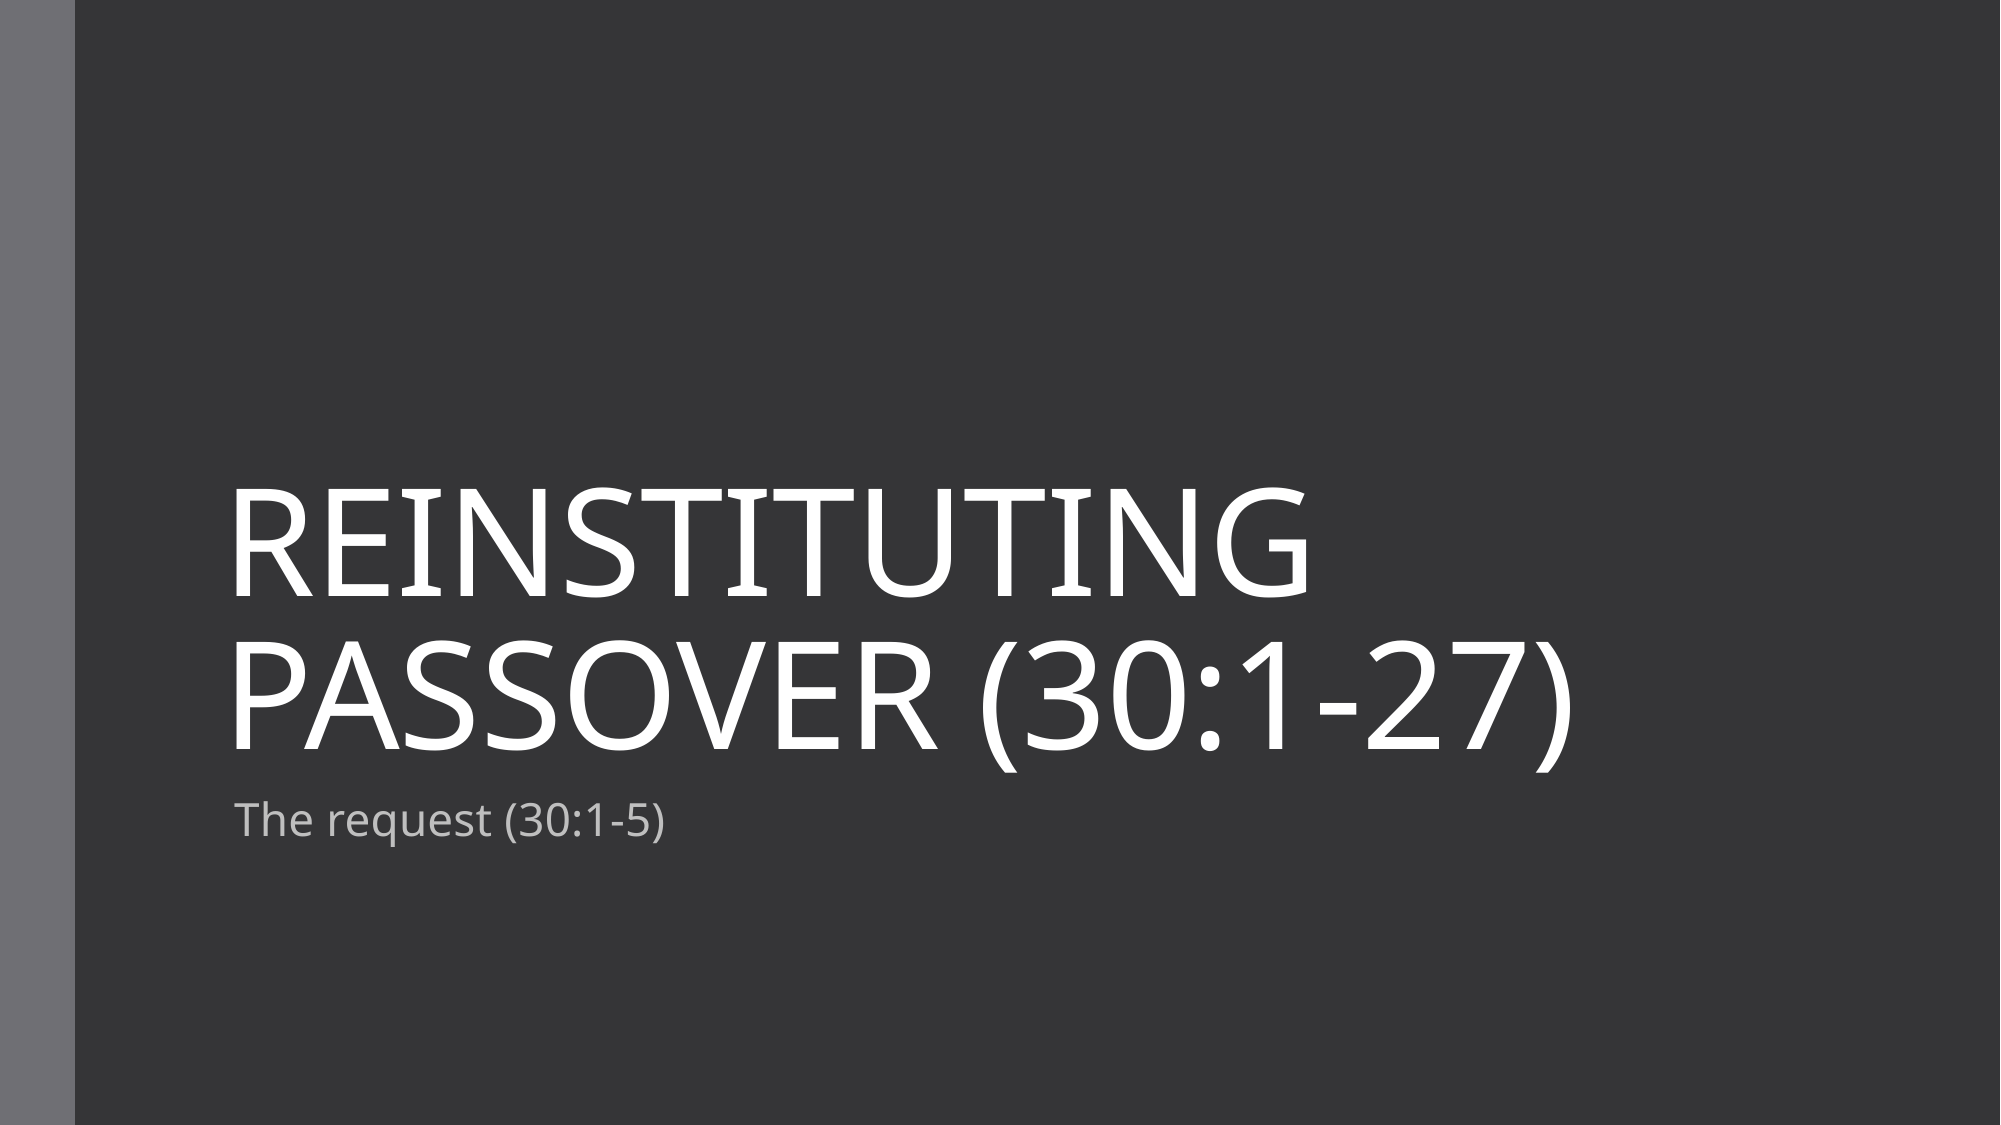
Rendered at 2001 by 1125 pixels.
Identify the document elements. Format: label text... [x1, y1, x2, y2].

title REINSTITUTING PASSOVER (30:1-27) [206, 124, 1752, 787]
subtitle The request (30:1-5) [206, 787, 1752, 1066]
